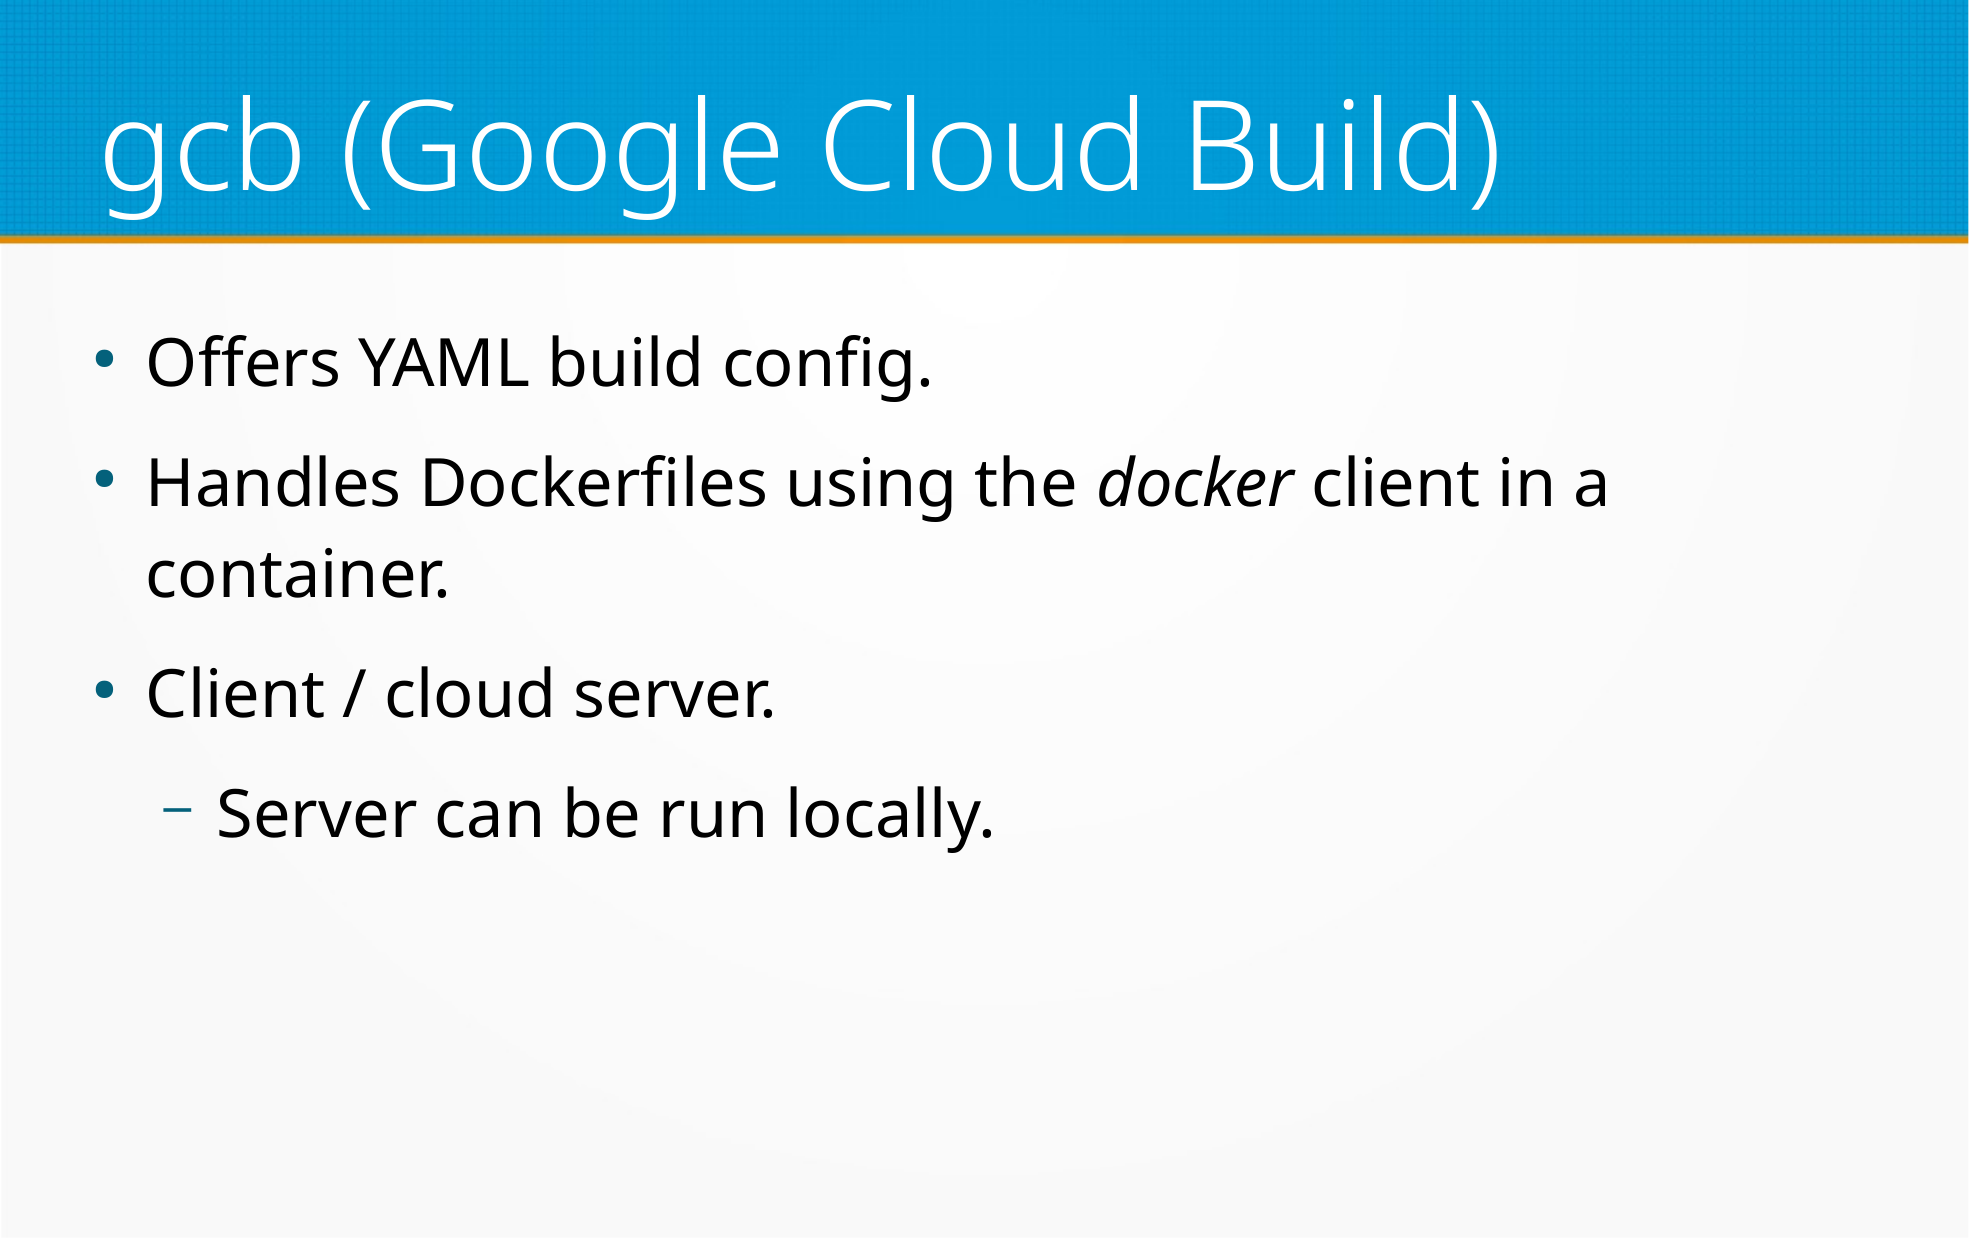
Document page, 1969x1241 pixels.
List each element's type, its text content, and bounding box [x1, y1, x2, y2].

title gcb (Google Cloud Build) [98, 19, 1870, 227]
picture [0, 233, 1969, 1241]
list Offers YAML build config. Handles Dockerfiles using the docker client in a container. Client / cloud server. Server can be run locally. [75, 315, 1837, 1081]
